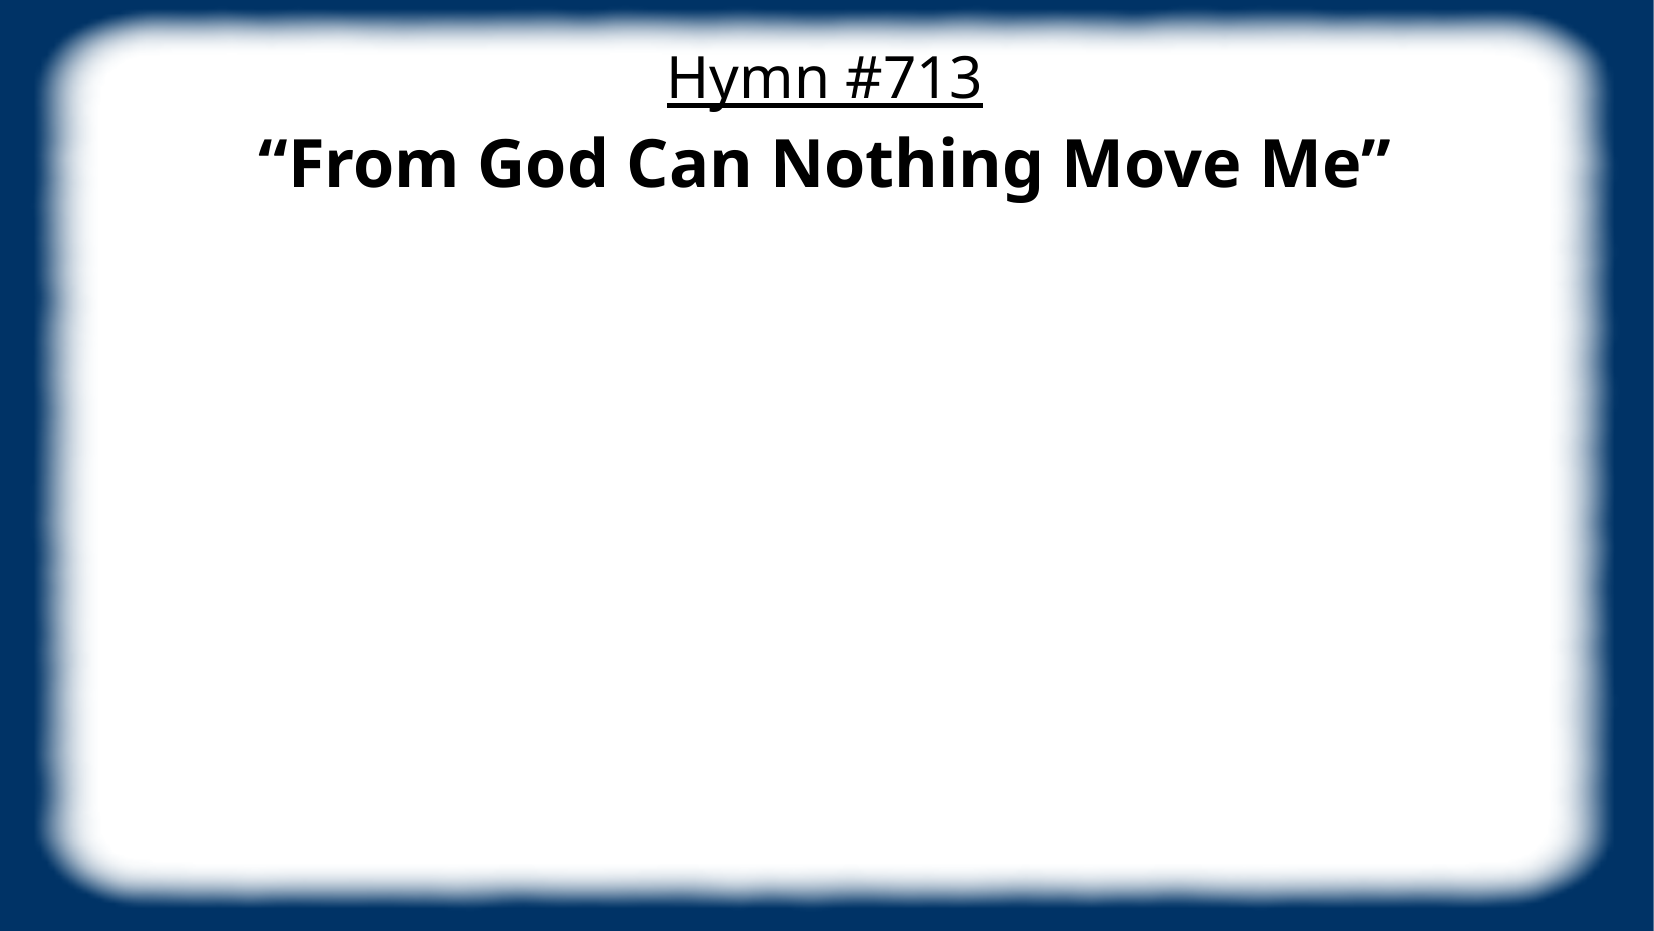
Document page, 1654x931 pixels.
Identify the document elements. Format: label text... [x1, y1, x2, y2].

text_box Hymn #713 “From God Can Nothing Move Me” [90, 29, 1561, 211]
picture [0, 0, 1654, 931]
